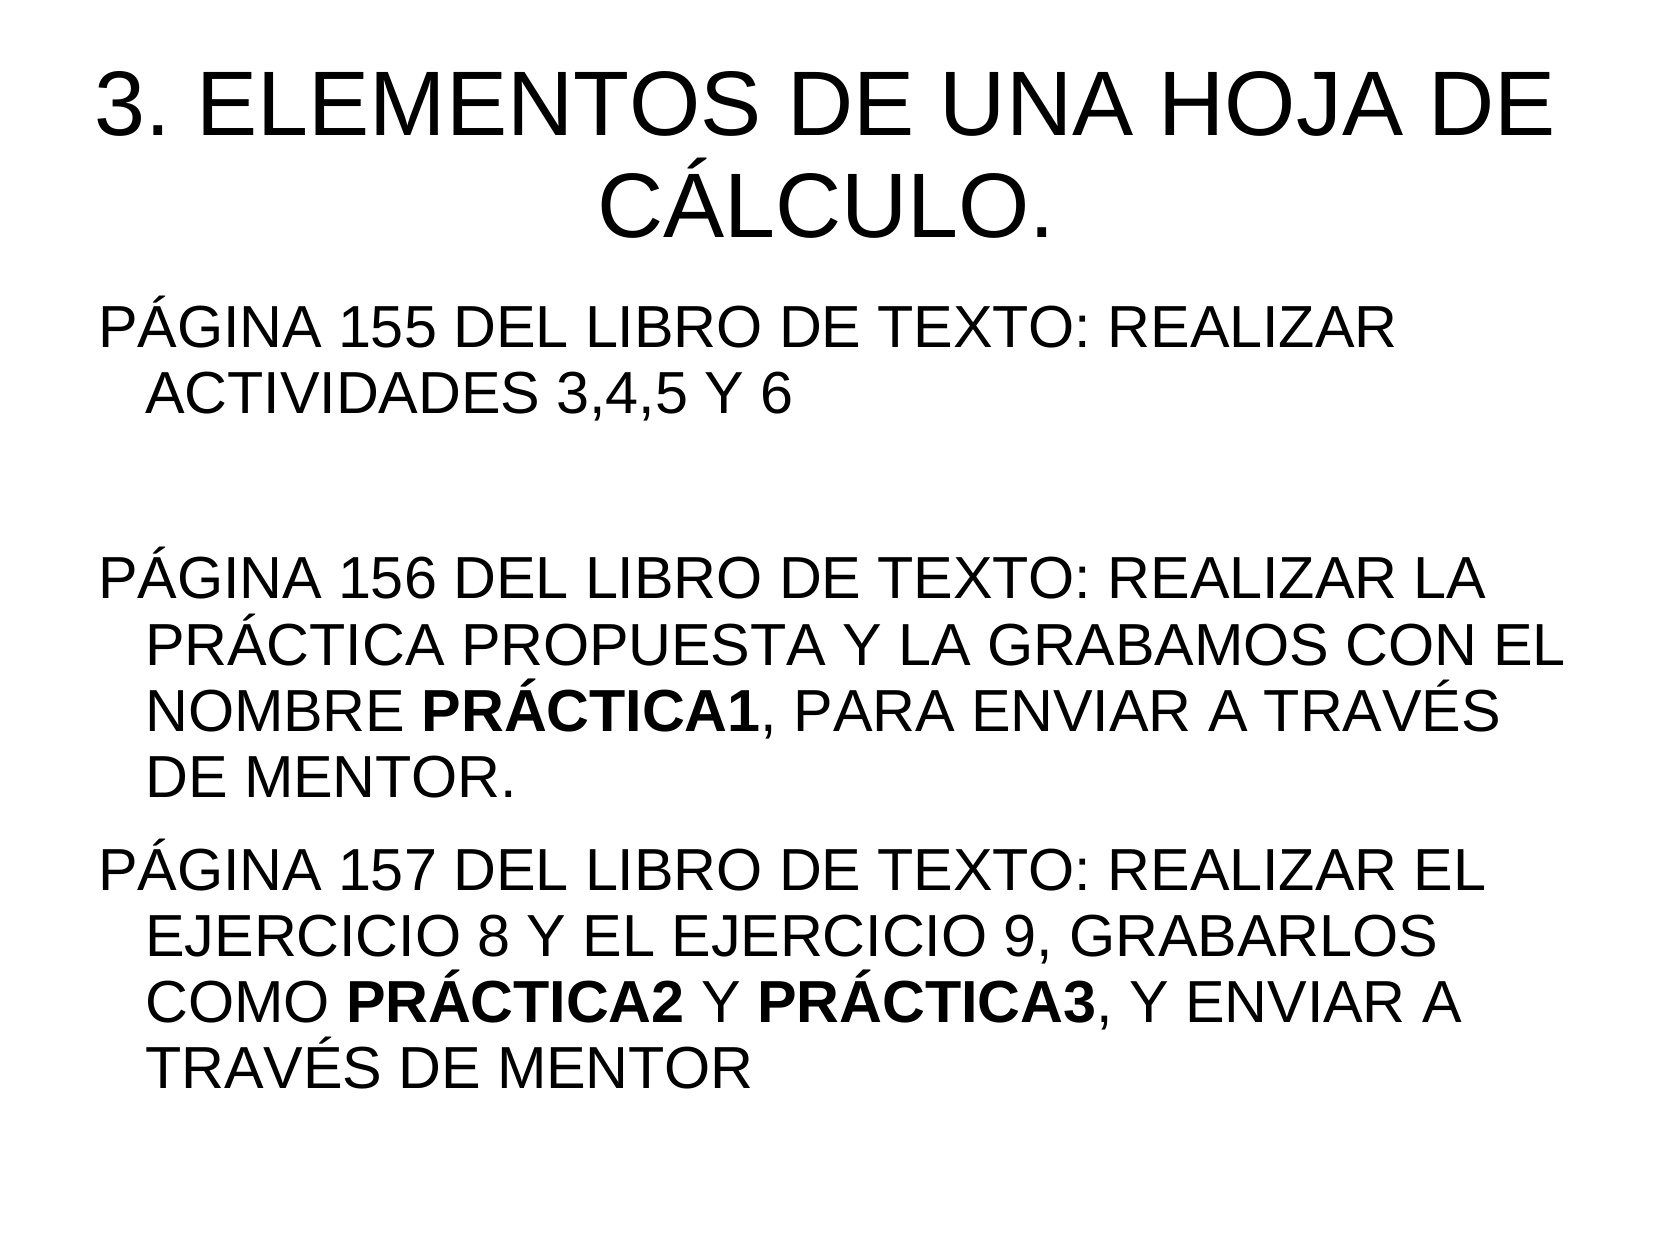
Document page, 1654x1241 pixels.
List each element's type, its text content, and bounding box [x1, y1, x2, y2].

title 3. ELEMENTOS DE UNA HOJA DE CÁLCULO. [82, 47, 1571, 259]
list PÁGINA 155 DEL LIBRO DE TEXTO: REALIZAR ACTIVIDADES 3,4,5 Y 6 PÁGINA 156 DEL LIBRO DE TEXTO: REALIZAR LA PRÁCTICA PROPUESTA Y LA GRABAMOS CON EL NOMBRE PRÁCTICA1, PARA ENVIAR A TRAVÉS DE MENTOR. PÁGINA 157 DEL LIBRO DE TEXTO: REALIZAR EL EJERCICIO 8 Y EL EJERCICIO 9, GRABARLOS COMO PRÁCTICA2 Y PRÁCTICA3, Y ENVIAR A TRAVÉS DE MENTOR [82, 290, 1571, 1109]
